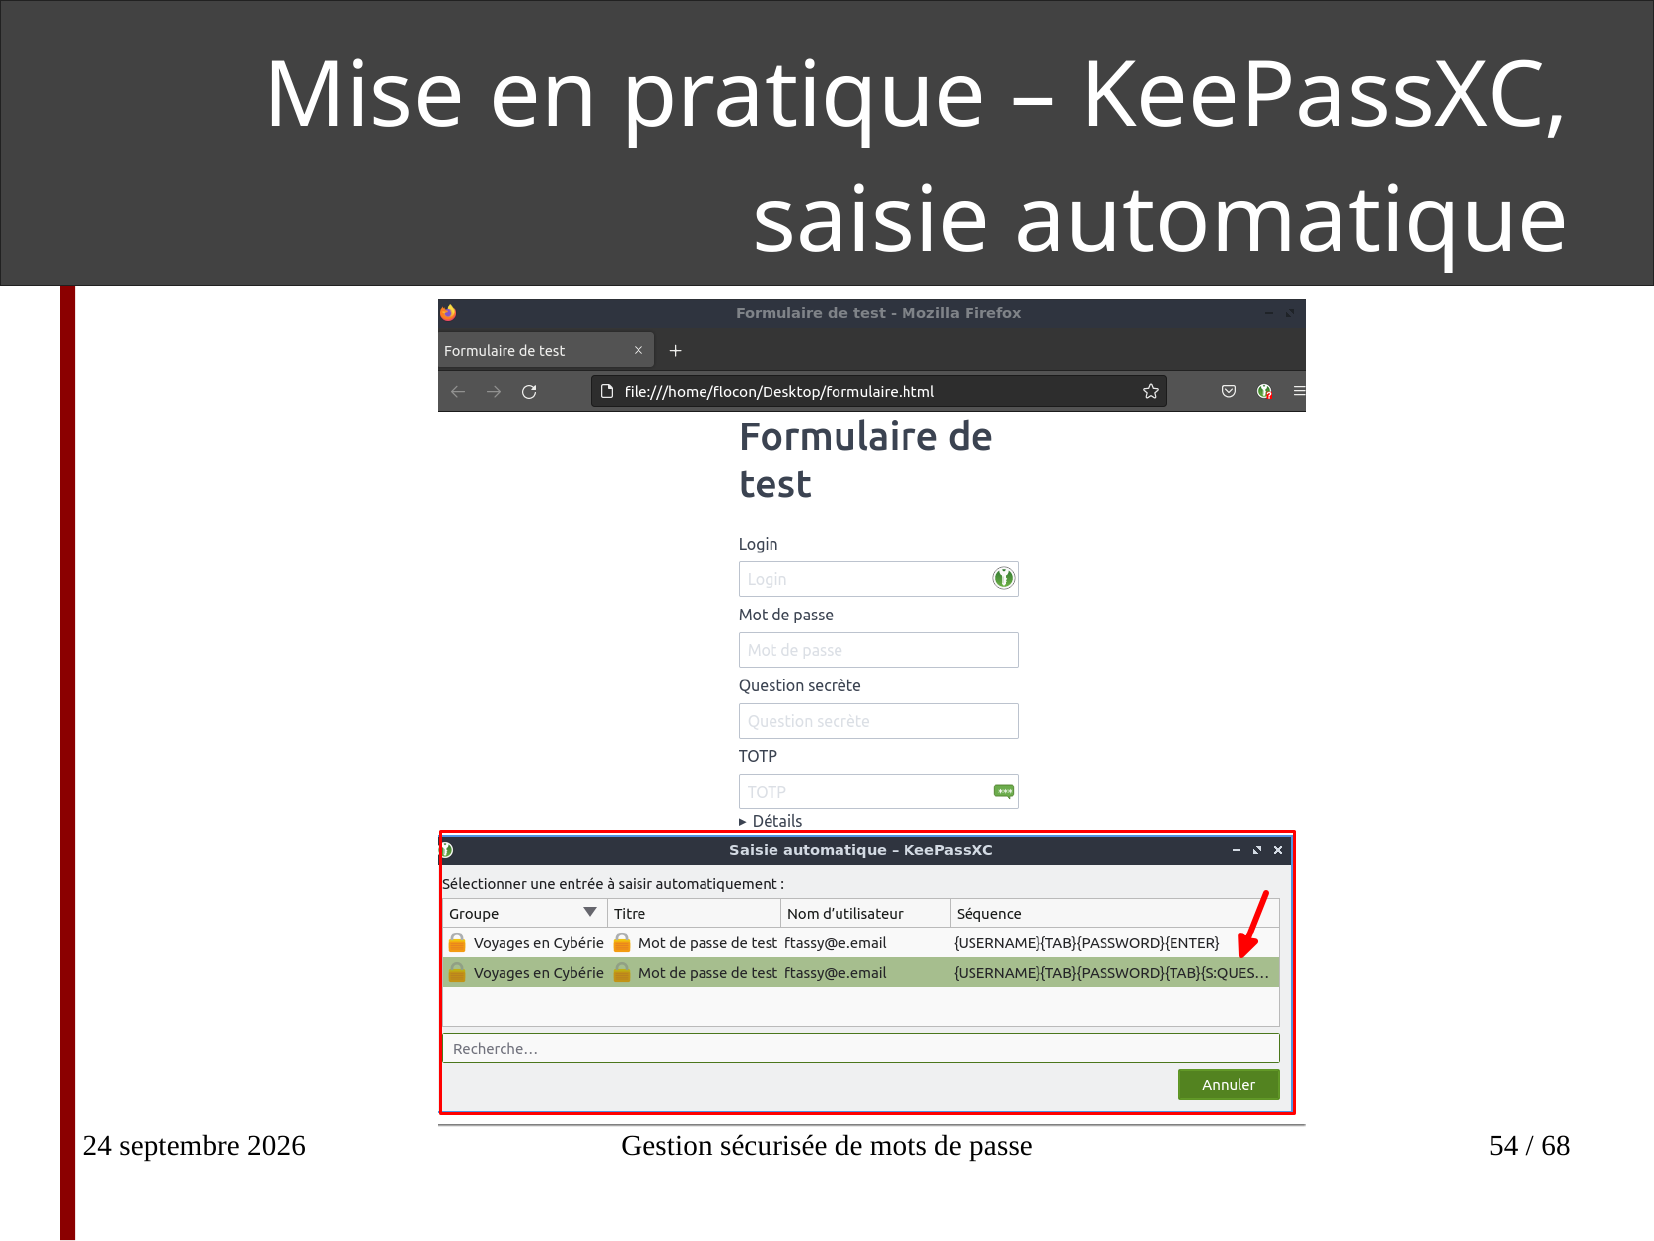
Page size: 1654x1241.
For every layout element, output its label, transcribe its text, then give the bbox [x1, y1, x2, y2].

picture [438, 299, 1306, 1124]
title Mise en pratique – KeePassXC, saisie automatique [82, 27, 1571, 279]
